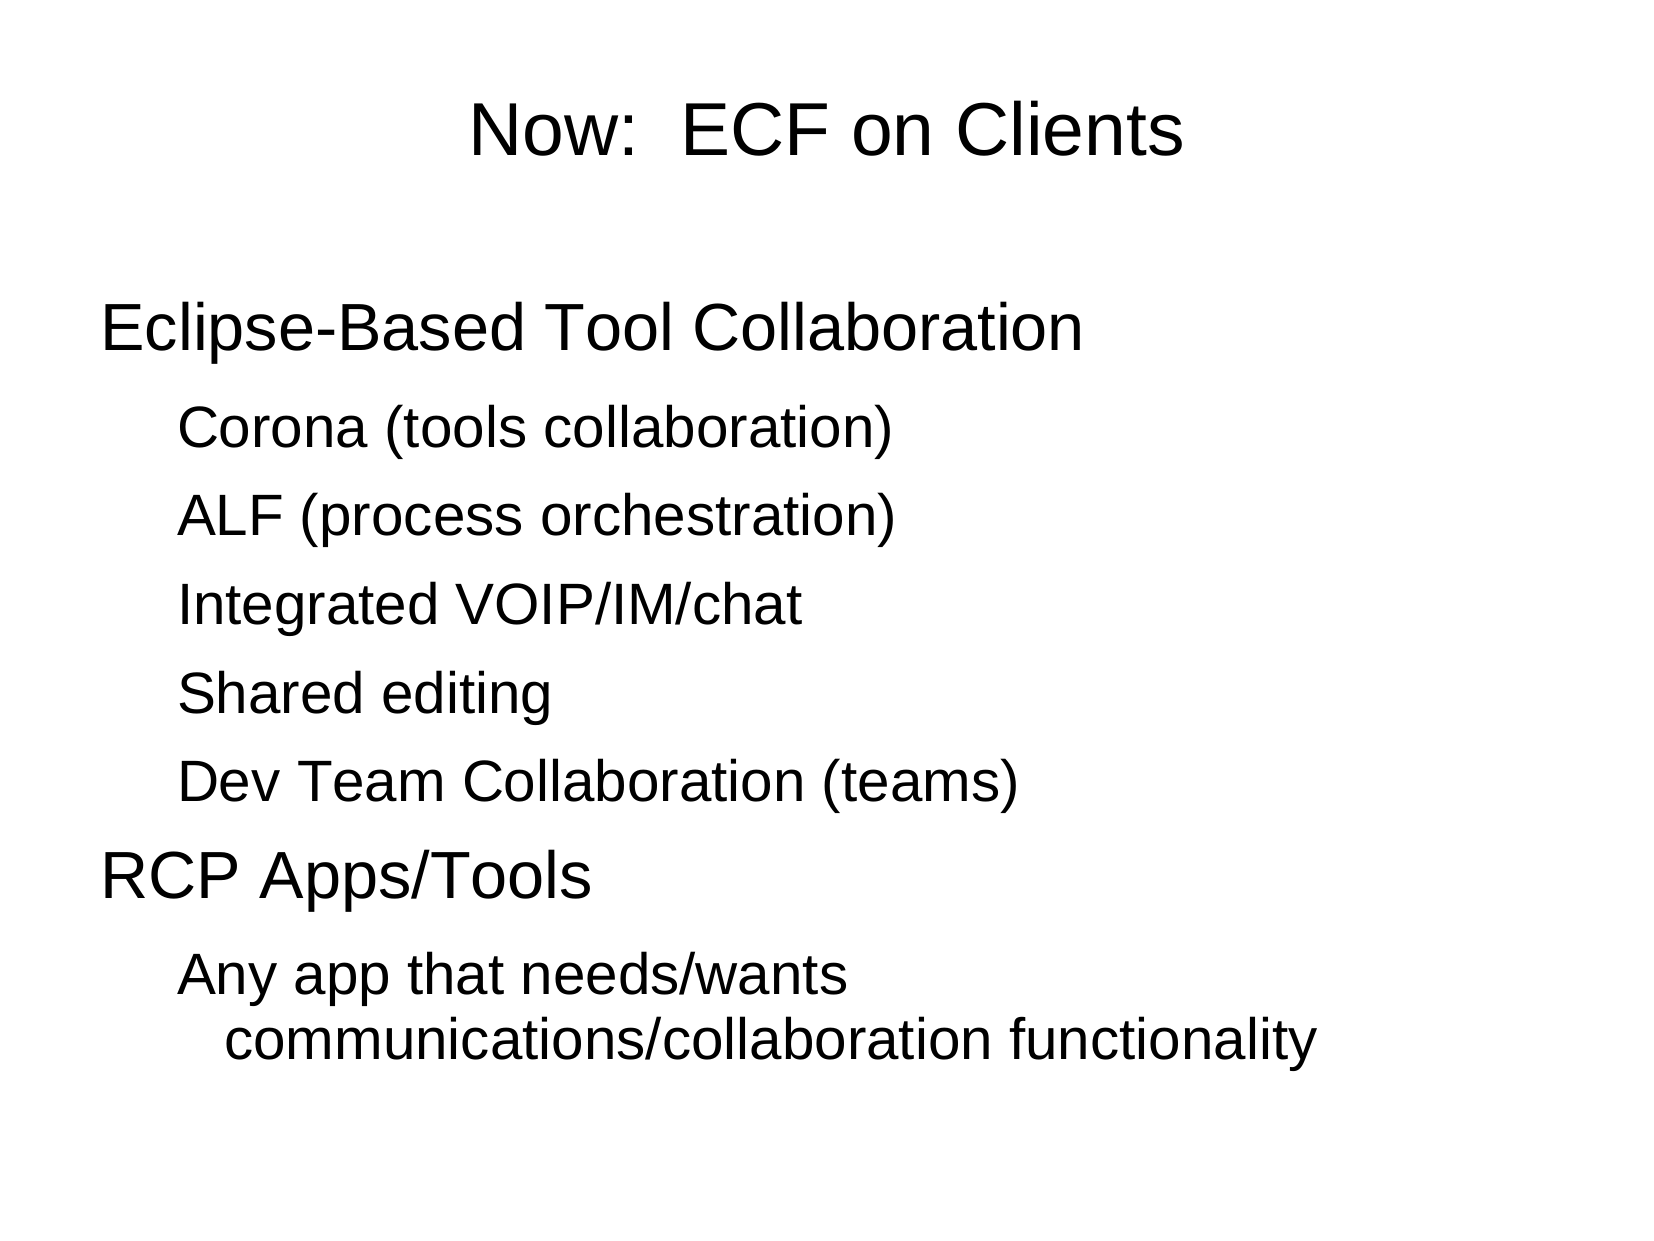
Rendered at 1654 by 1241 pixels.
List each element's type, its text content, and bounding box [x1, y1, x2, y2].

title Now: ECF on Clients [82, 49, 1571, 210]
list Eclipse-Based Tool Collaboration Corona (tools collaboration) ALF (process orchestration) Integrated VOIP/IM/chat Shared editing Dev Team Collaboration (teams) RCP Apps/Tools Any app that needs/wants communications/collaboration functionality [82, 290, 1571, 1109]
